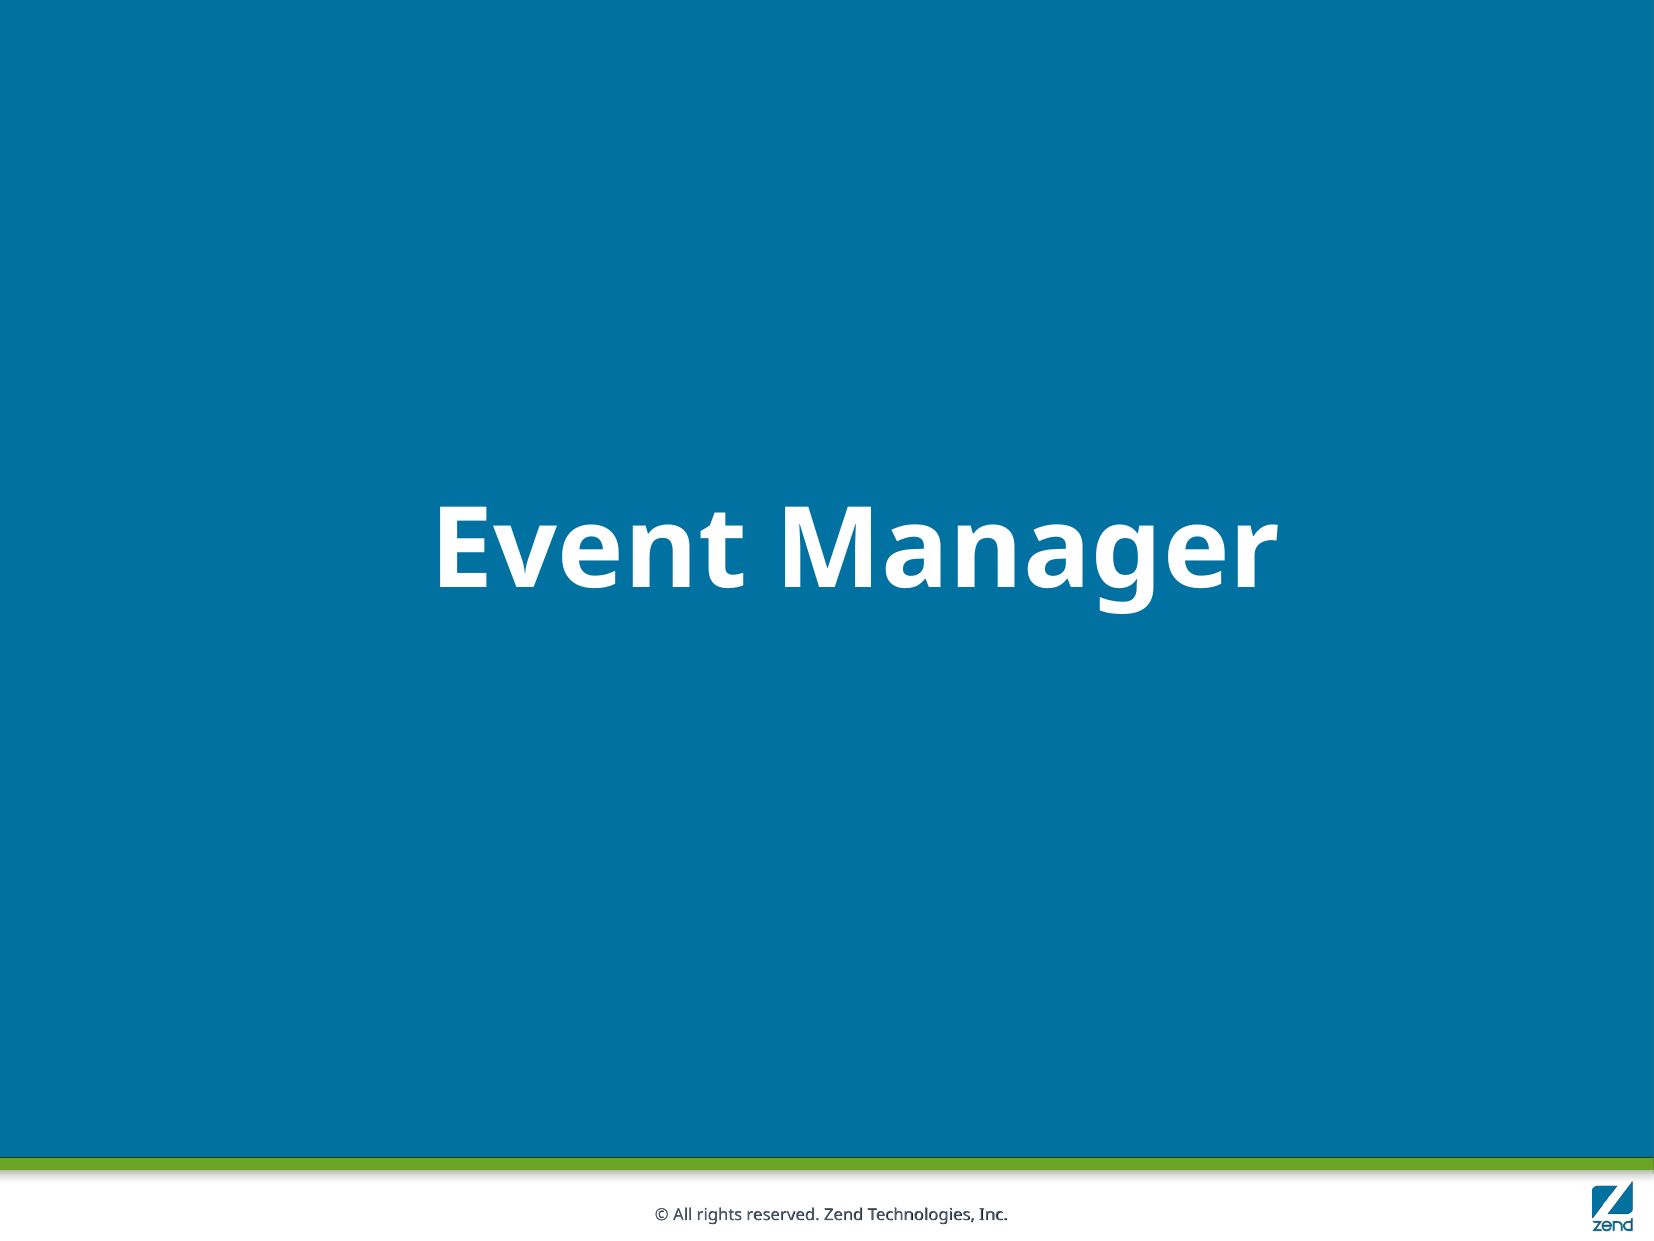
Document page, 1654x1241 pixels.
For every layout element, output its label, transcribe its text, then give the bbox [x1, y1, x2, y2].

picture [0, 1170, 1654, 1232]
title Event Manager [430, 469, 1413, 621]
